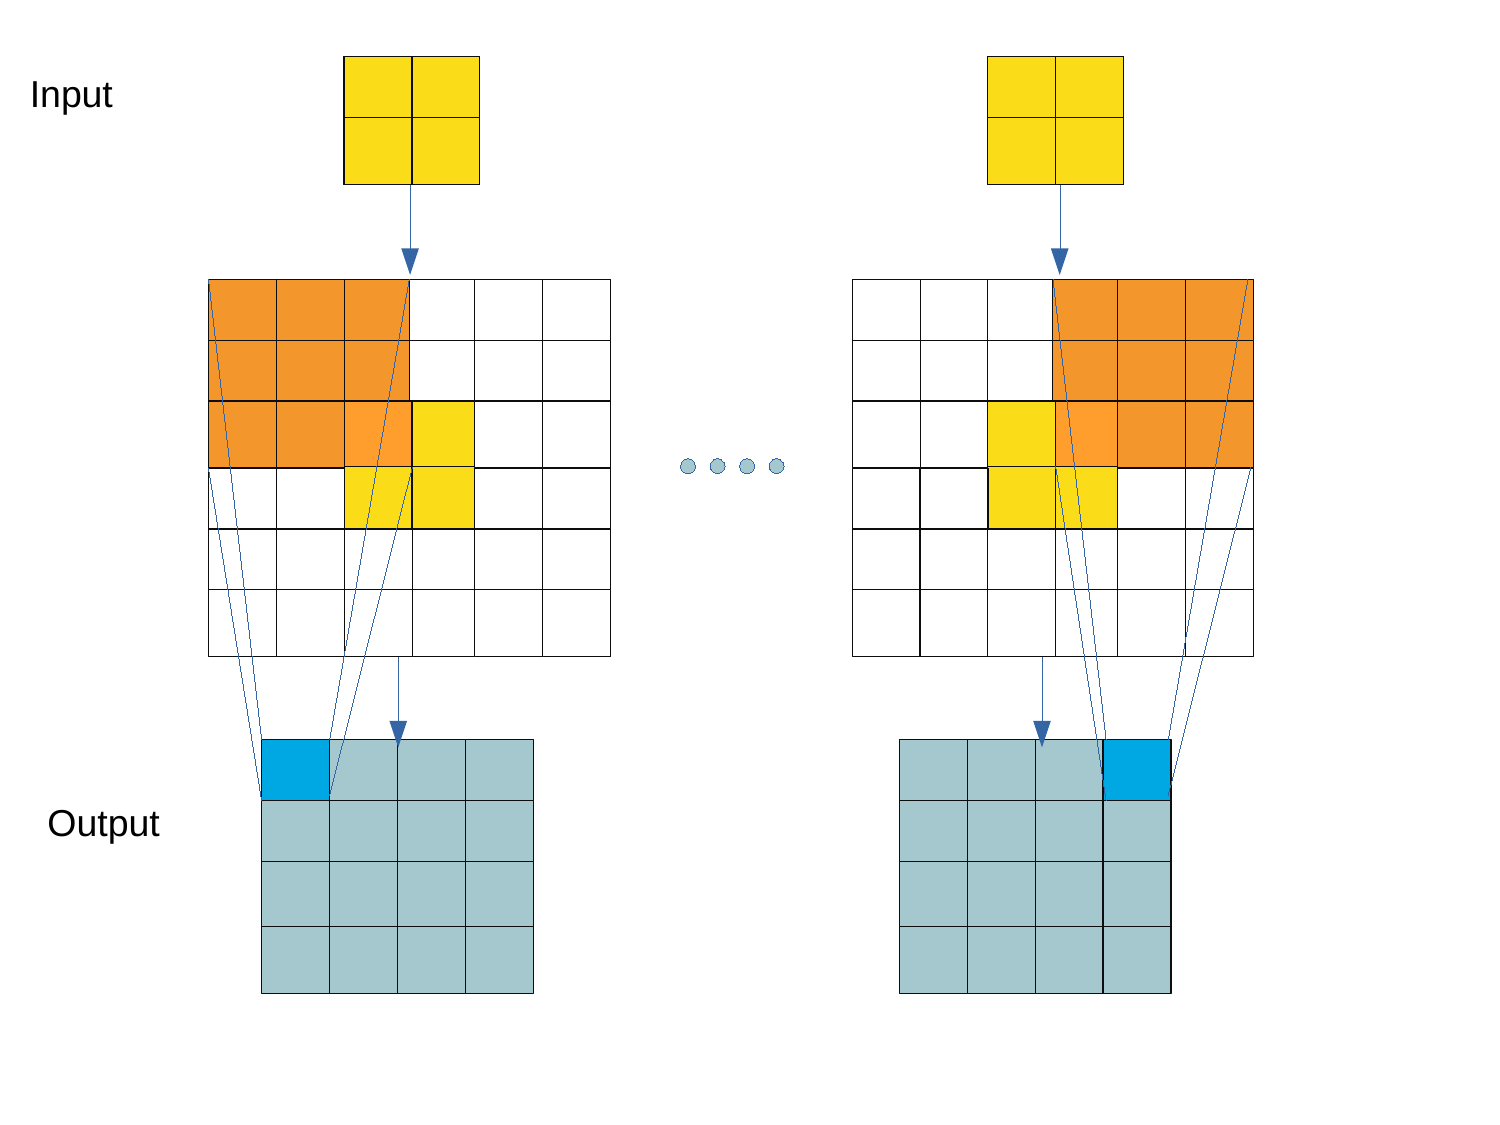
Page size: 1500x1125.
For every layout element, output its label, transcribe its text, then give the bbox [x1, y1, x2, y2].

text_box Output [32, 795, 183, 894]
text_box [208, 279, 611, 657]
text_box [261, 739, 534, 994]
text_box [852, 279, 1254, 657]
text_box [899, 739, 1172, 994]
text_box [710, 458, 726, 474]
text_box [769, 458, 785, 474]
text_box [739, 458, 755, 474]
text_box [987, 56, 1124, 185]
text_box Input [15, 66, 136, 165]
text_box [343, 56, 480, 185]
text_box [680, 458, 696, 474]
